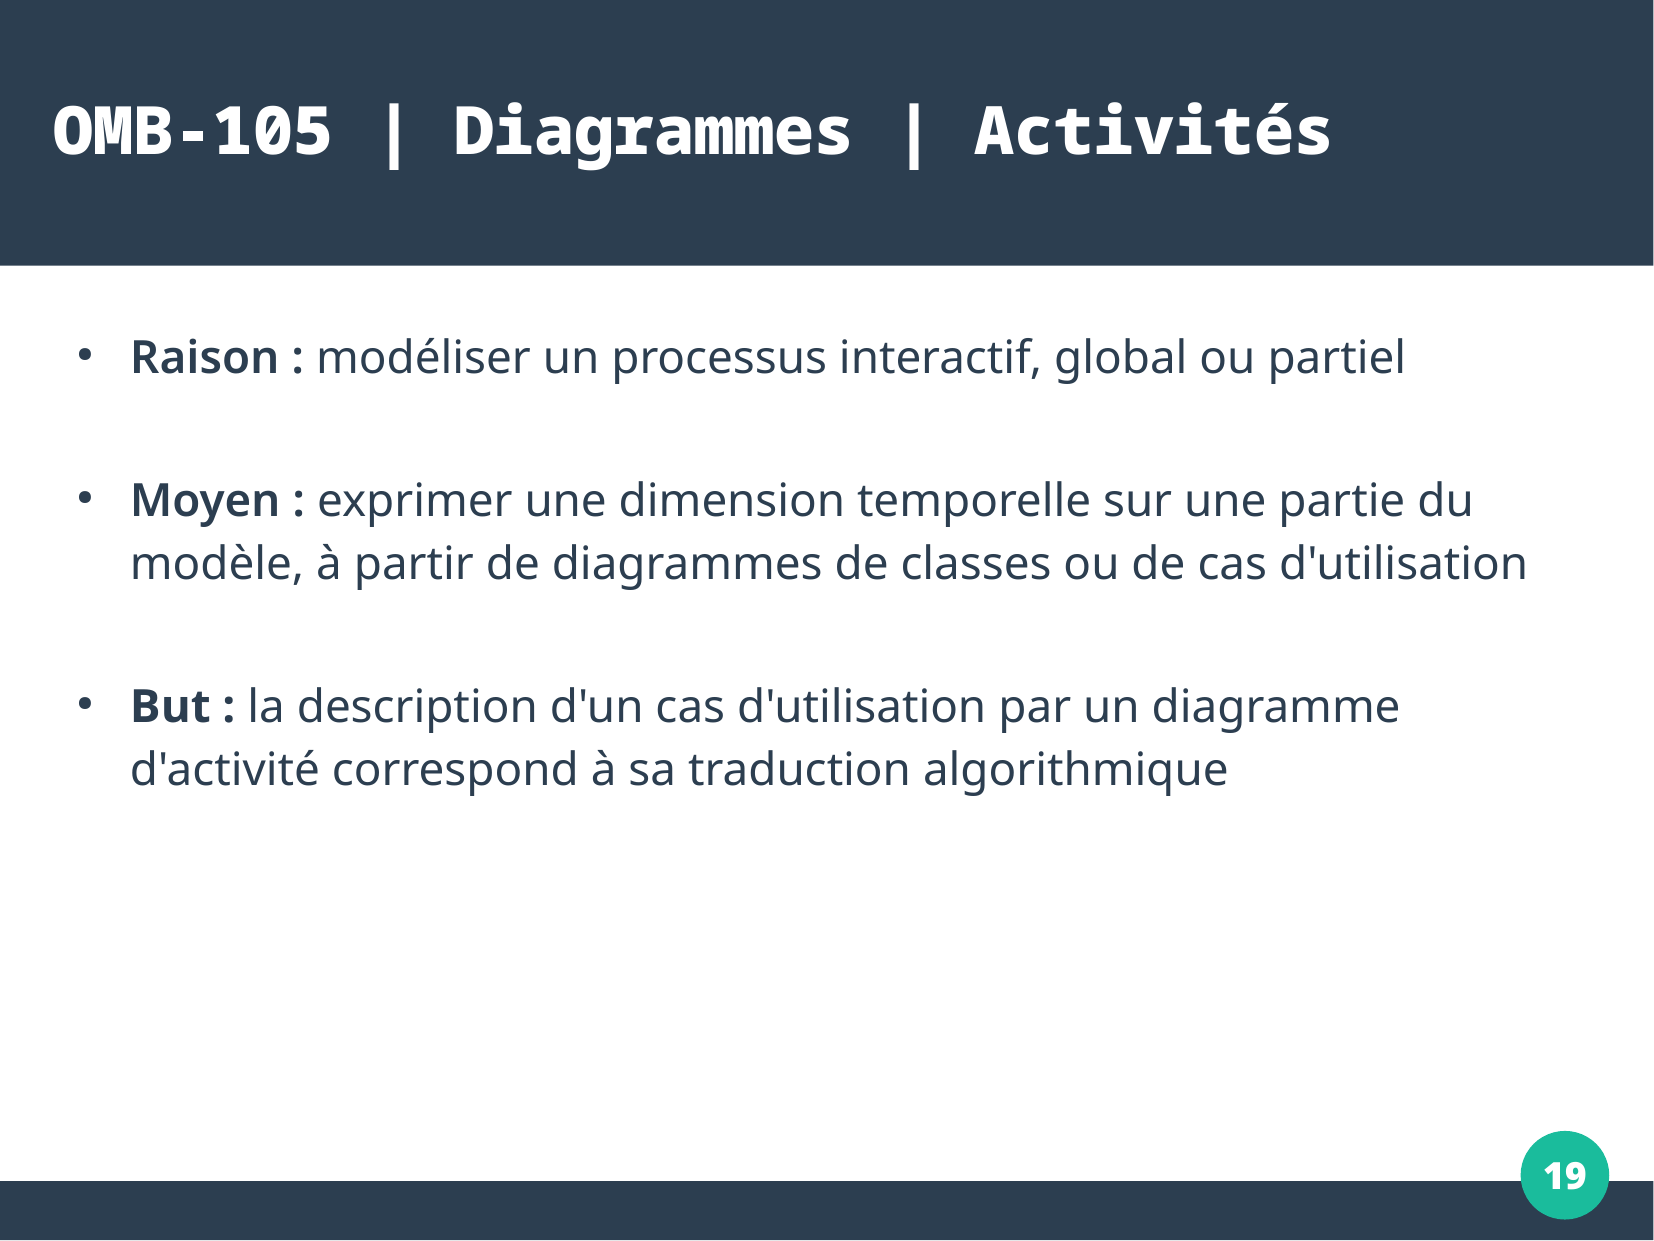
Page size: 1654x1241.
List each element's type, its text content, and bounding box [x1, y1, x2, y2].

title OMB-105 | Diagrammes | Activités [54, 49, 1590, 207]
list Raison : modéliser un processus interactif, global ou partiel Moyen : exprimer une dimension temporelle sur une partie du modèle, à partir de diagrammes de classes ou de cas d'utilisation But : la description d'un cas d'utilisation par un diagramme d'activité correspond à sa traduction algorithmique [59, 324, 1576, 1152]
